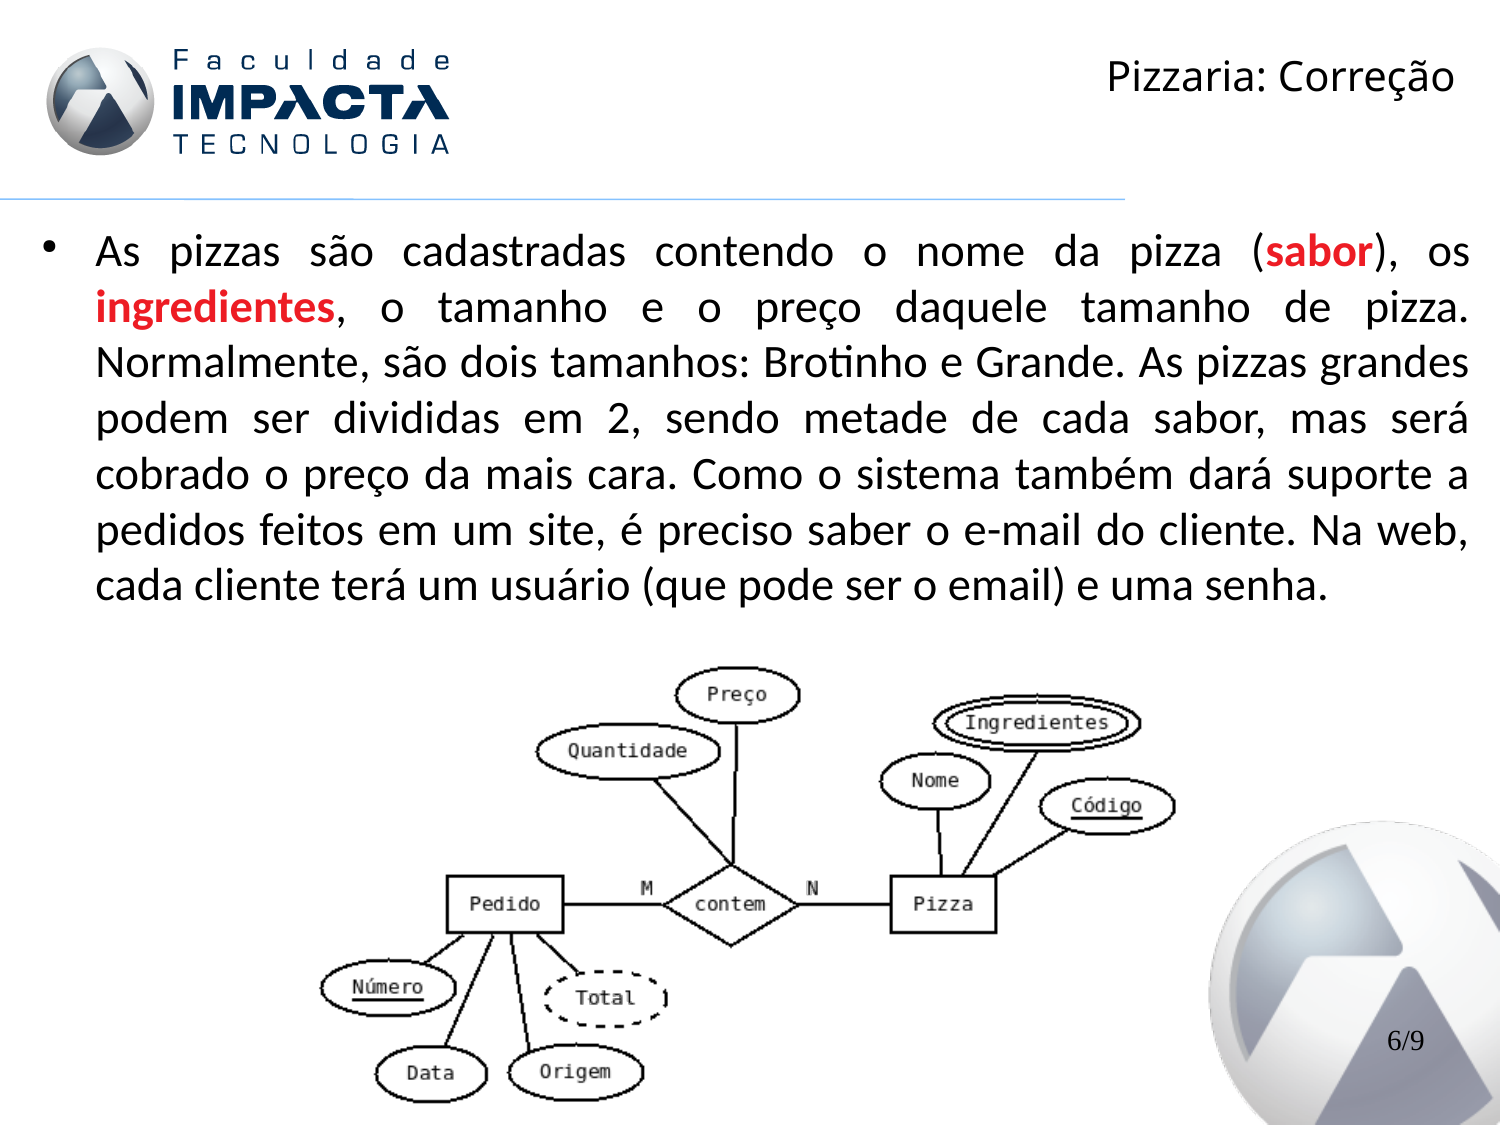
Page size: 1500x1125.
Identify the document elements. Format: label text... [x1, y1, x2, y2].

picture [307, 637, 1204, 1105]
list As pizzas são cadastradas contendo o nome da pizza (sabor), os ingredientes, o tamanho e o preço daquele tamanho de pizza. Normalmente, são dois tamanhos: Brotinho e Grande. As pizzas grandes podem ser divididas em 2, sendo metade de cada sabor, mas será cobrado o preço da mais cara. Como o sistema também dará suporte a pedidos feitos em um site, é preciso saber o e-mail do cliente. Na web, cada cliente terá um usuário (que pode ser o email) e uma senha. [29, 219, 1471, 638]
picture [1206, 787, 1500, 1125]
picture [35, 35, 458, 164]
title Pizzaria: Correção [454, 42, 1471, 194]
